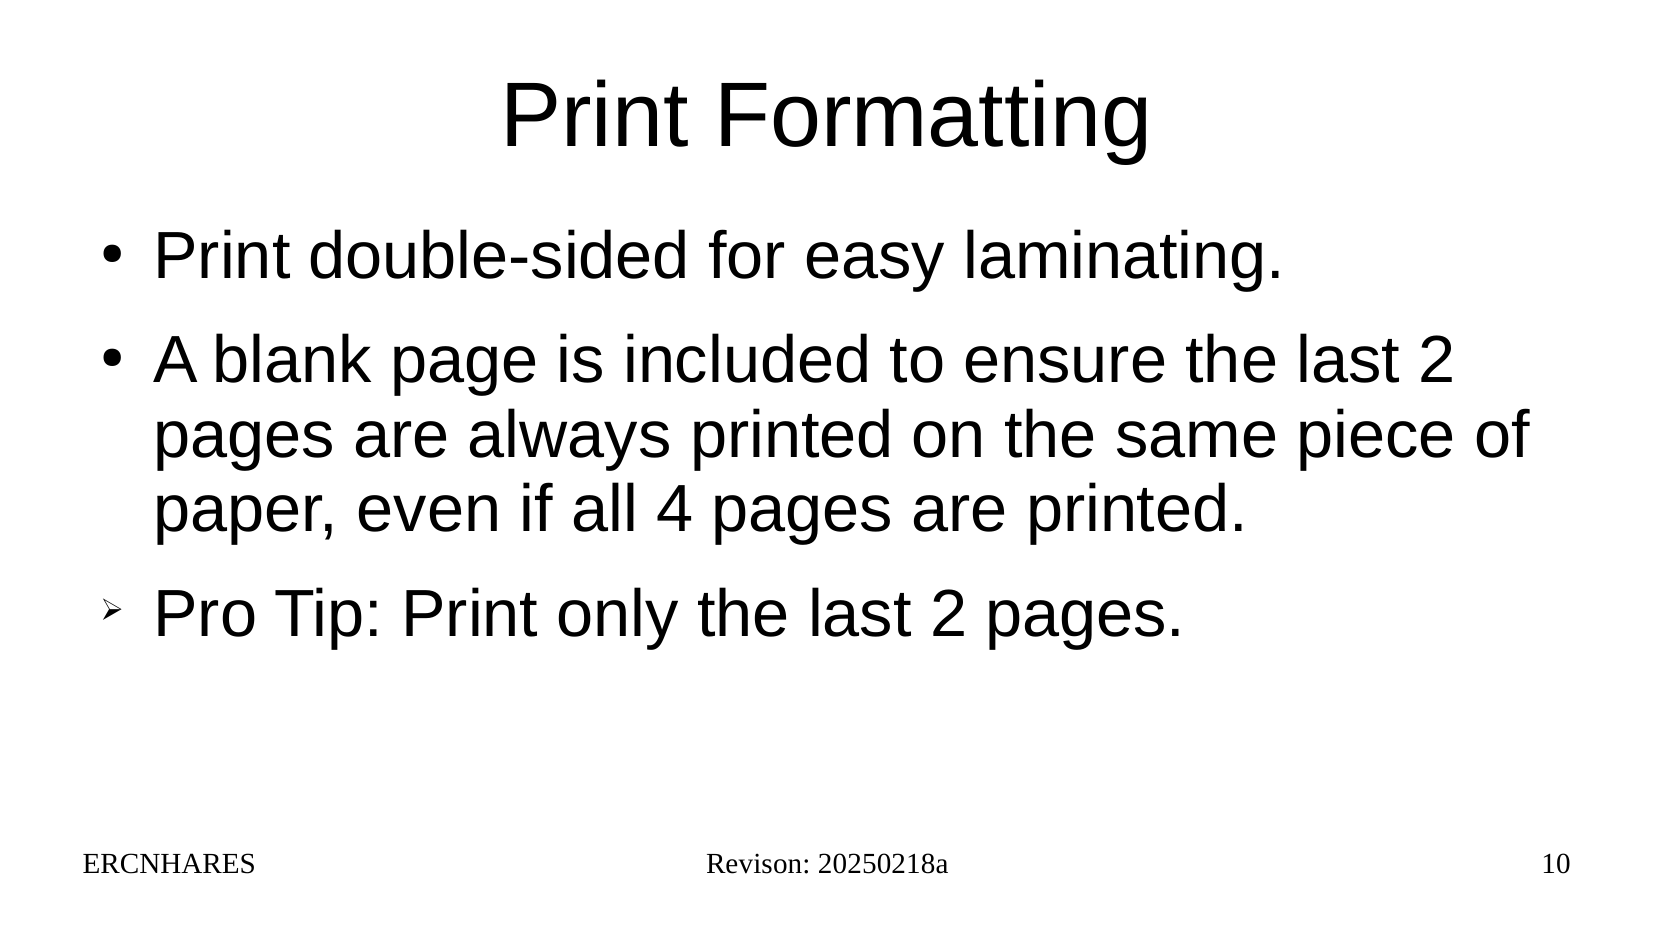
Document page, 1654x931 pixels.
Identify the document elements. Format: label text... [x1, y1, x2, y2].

title Print Formatting [82, 37, 1571, 193]
list Print double-sided for easy laminating. A blank page is included to ensure the last 2 pages are always printed on the same piece of paper, even if all 4 pages are printed. Pro Tip: Print only the last 2 pages. [82, 217, 1571, 758]
